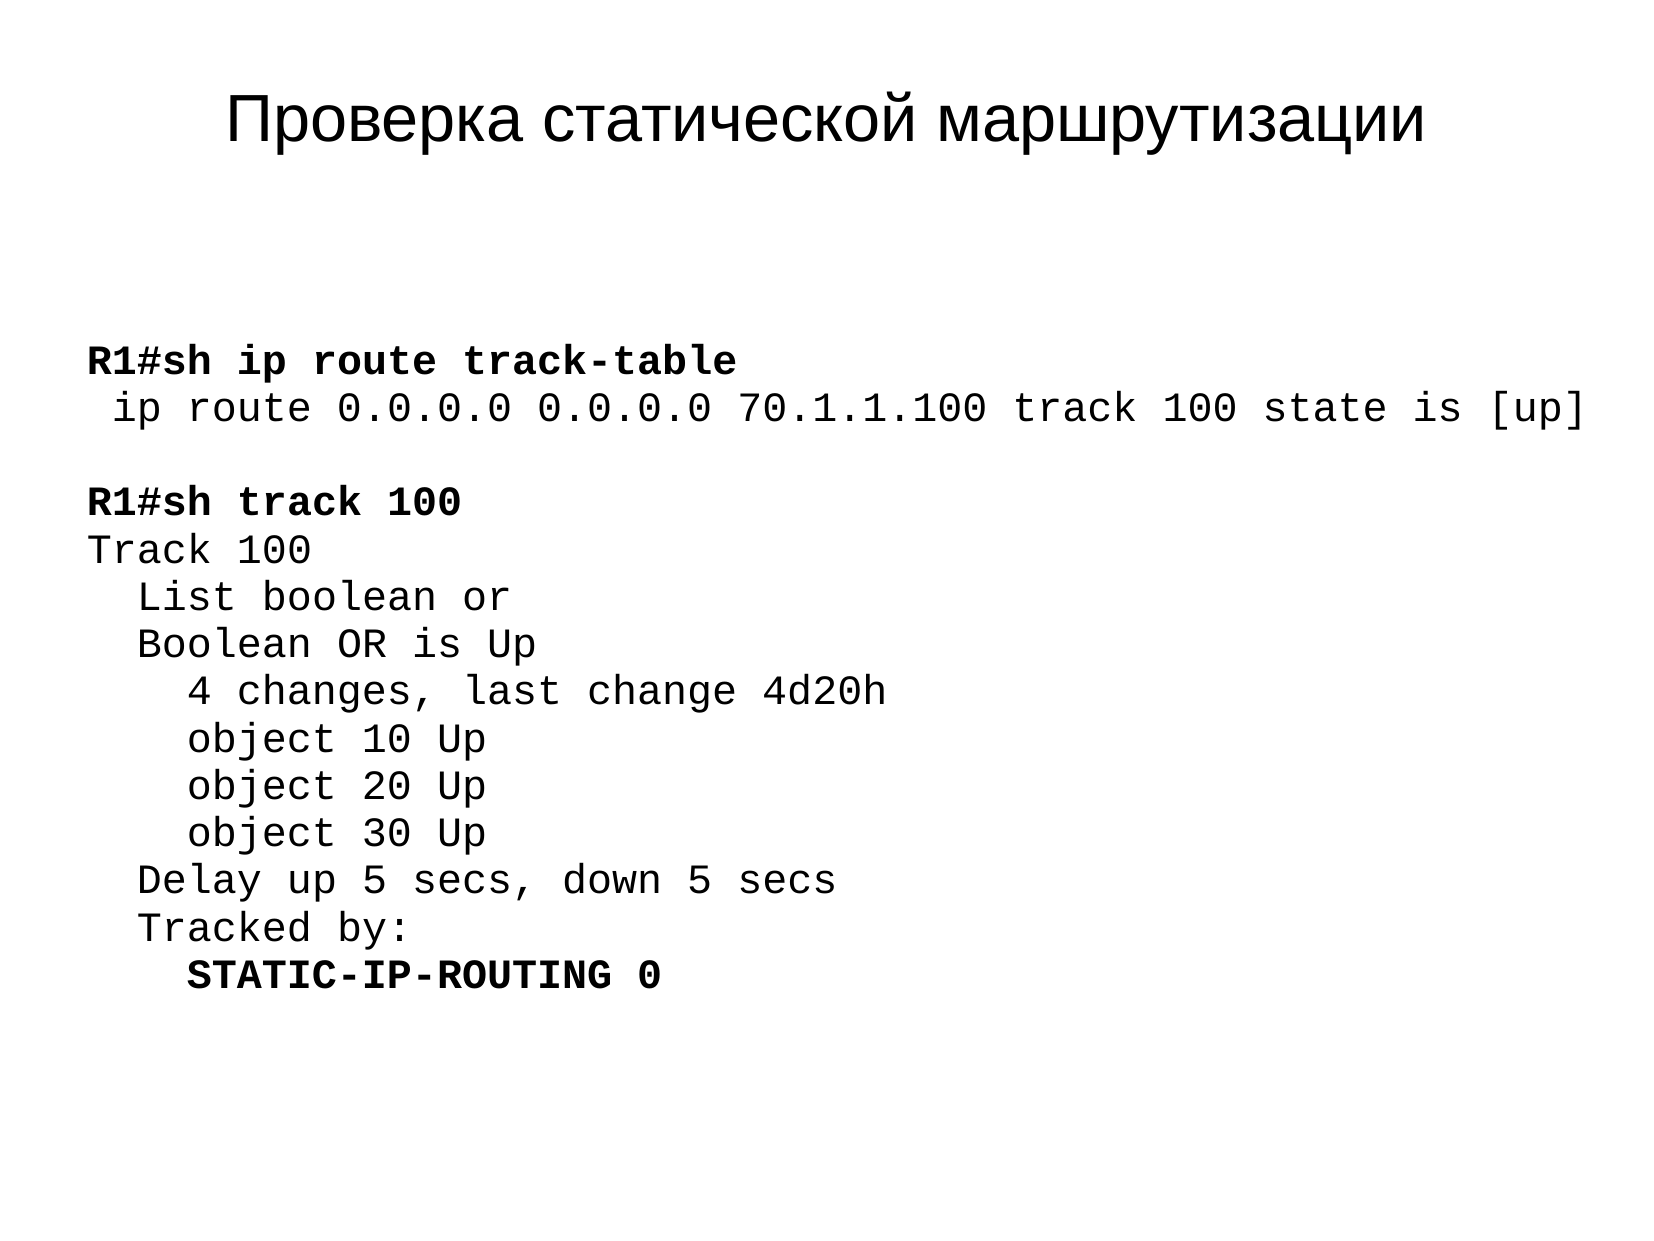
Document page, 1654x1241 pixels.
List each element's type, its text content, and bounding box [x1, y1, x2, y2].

title Проверка статической маршрутизации [82, 49, 1571, 188]
subtitle R1#sh ip route track-table ip route 0.0.0.0 0.0.0.0 70.1.1.100 track 100 state is [up] R1#sh track 100 Track 100 List boolean or Boolean OR is Up 4 changes, last change 4d20h object 10 Up object 20 Up object 30 Up Delay up 5 secs, down 5 secs Tracked by: STATIC-IP-ROUTING 0 [86, 337, 1613, 1051]
